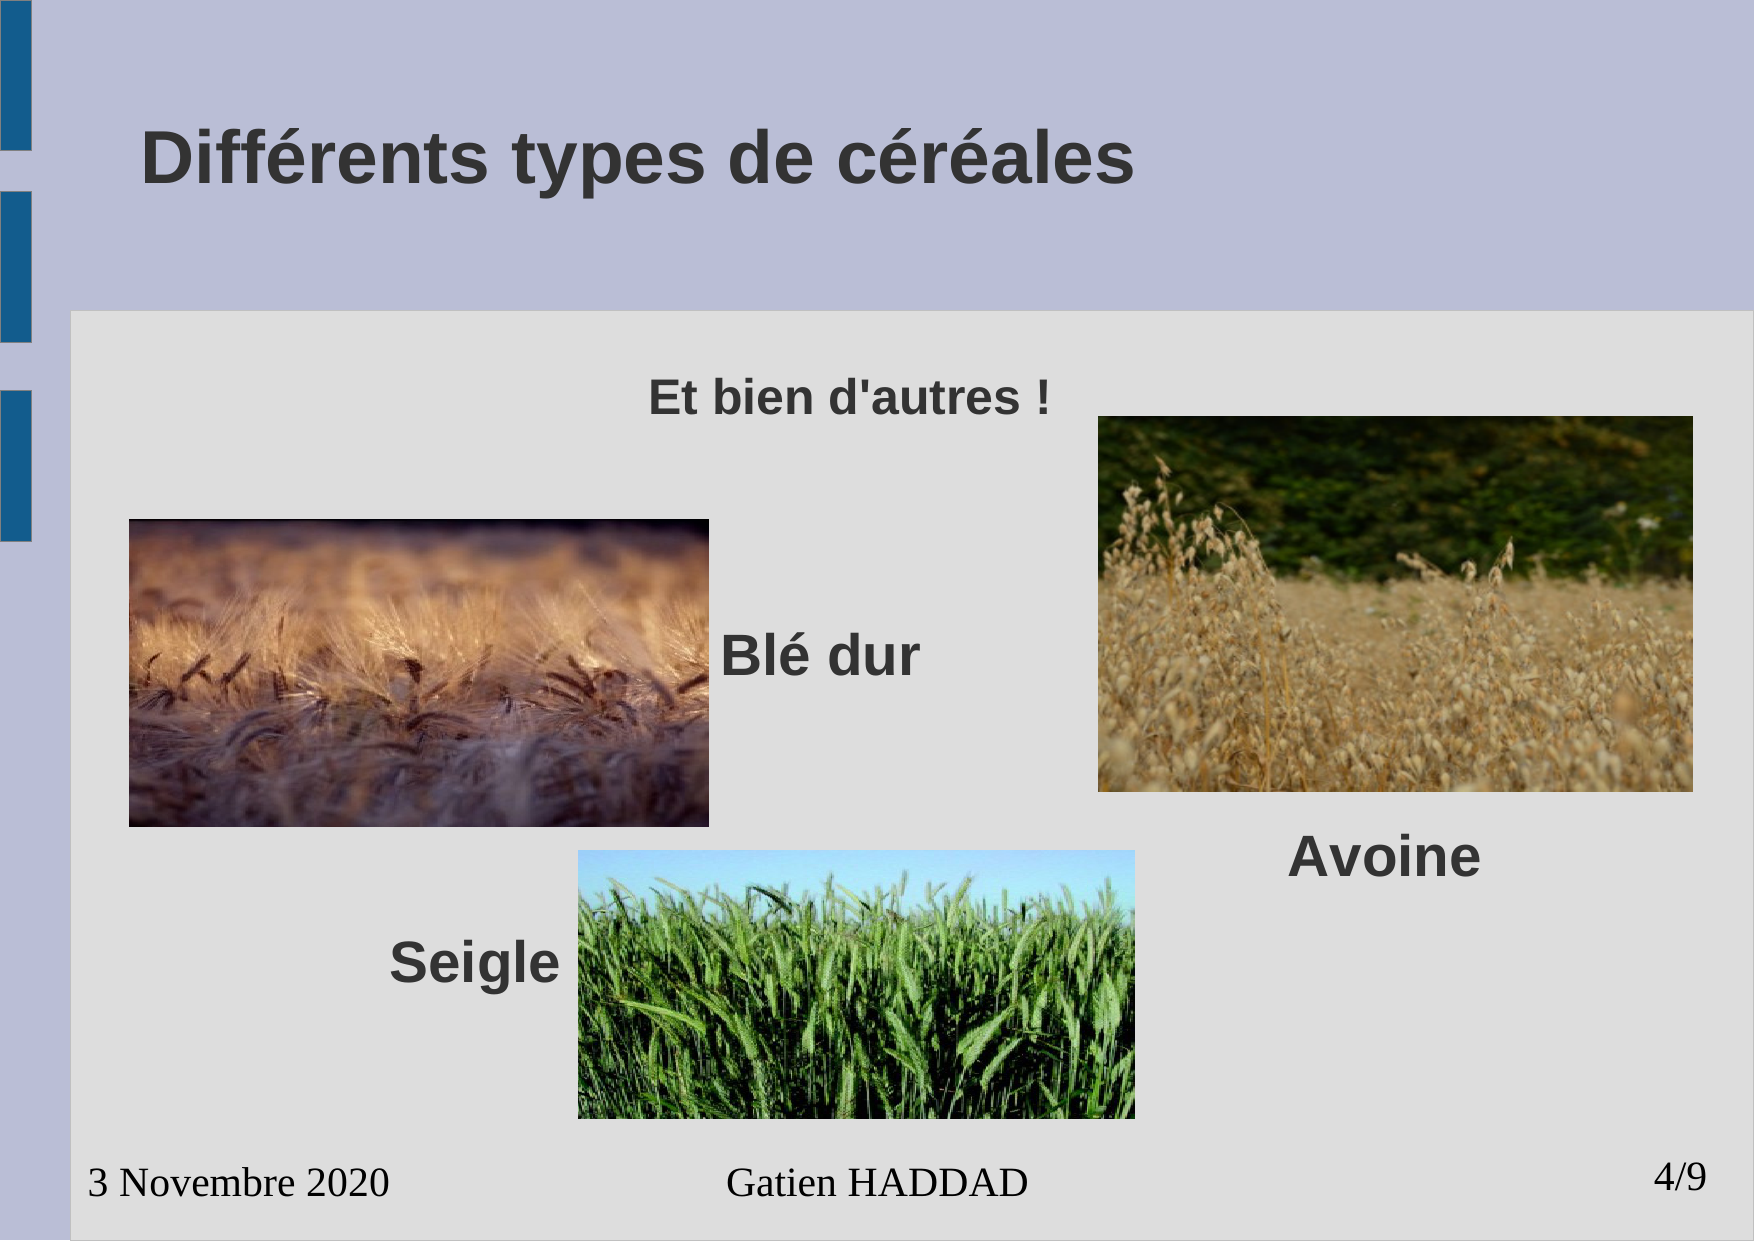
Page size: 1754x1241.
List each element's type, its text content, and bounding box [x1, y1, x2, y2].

title Différents types de céréales [140, 79, 1323, 237]
picture [129, 519, 709, 827]
title Seigle [389, 874, 578, 1052]
picture [578, 850, 1135, 1119]
title Blé dur [720, 566, 945, 745]
title Avoine [1287, 767, 1512, 945]
title Et bien d'autres ! [648, 318, 1111, 476]
picture [1098, 416, 1693, 792]
